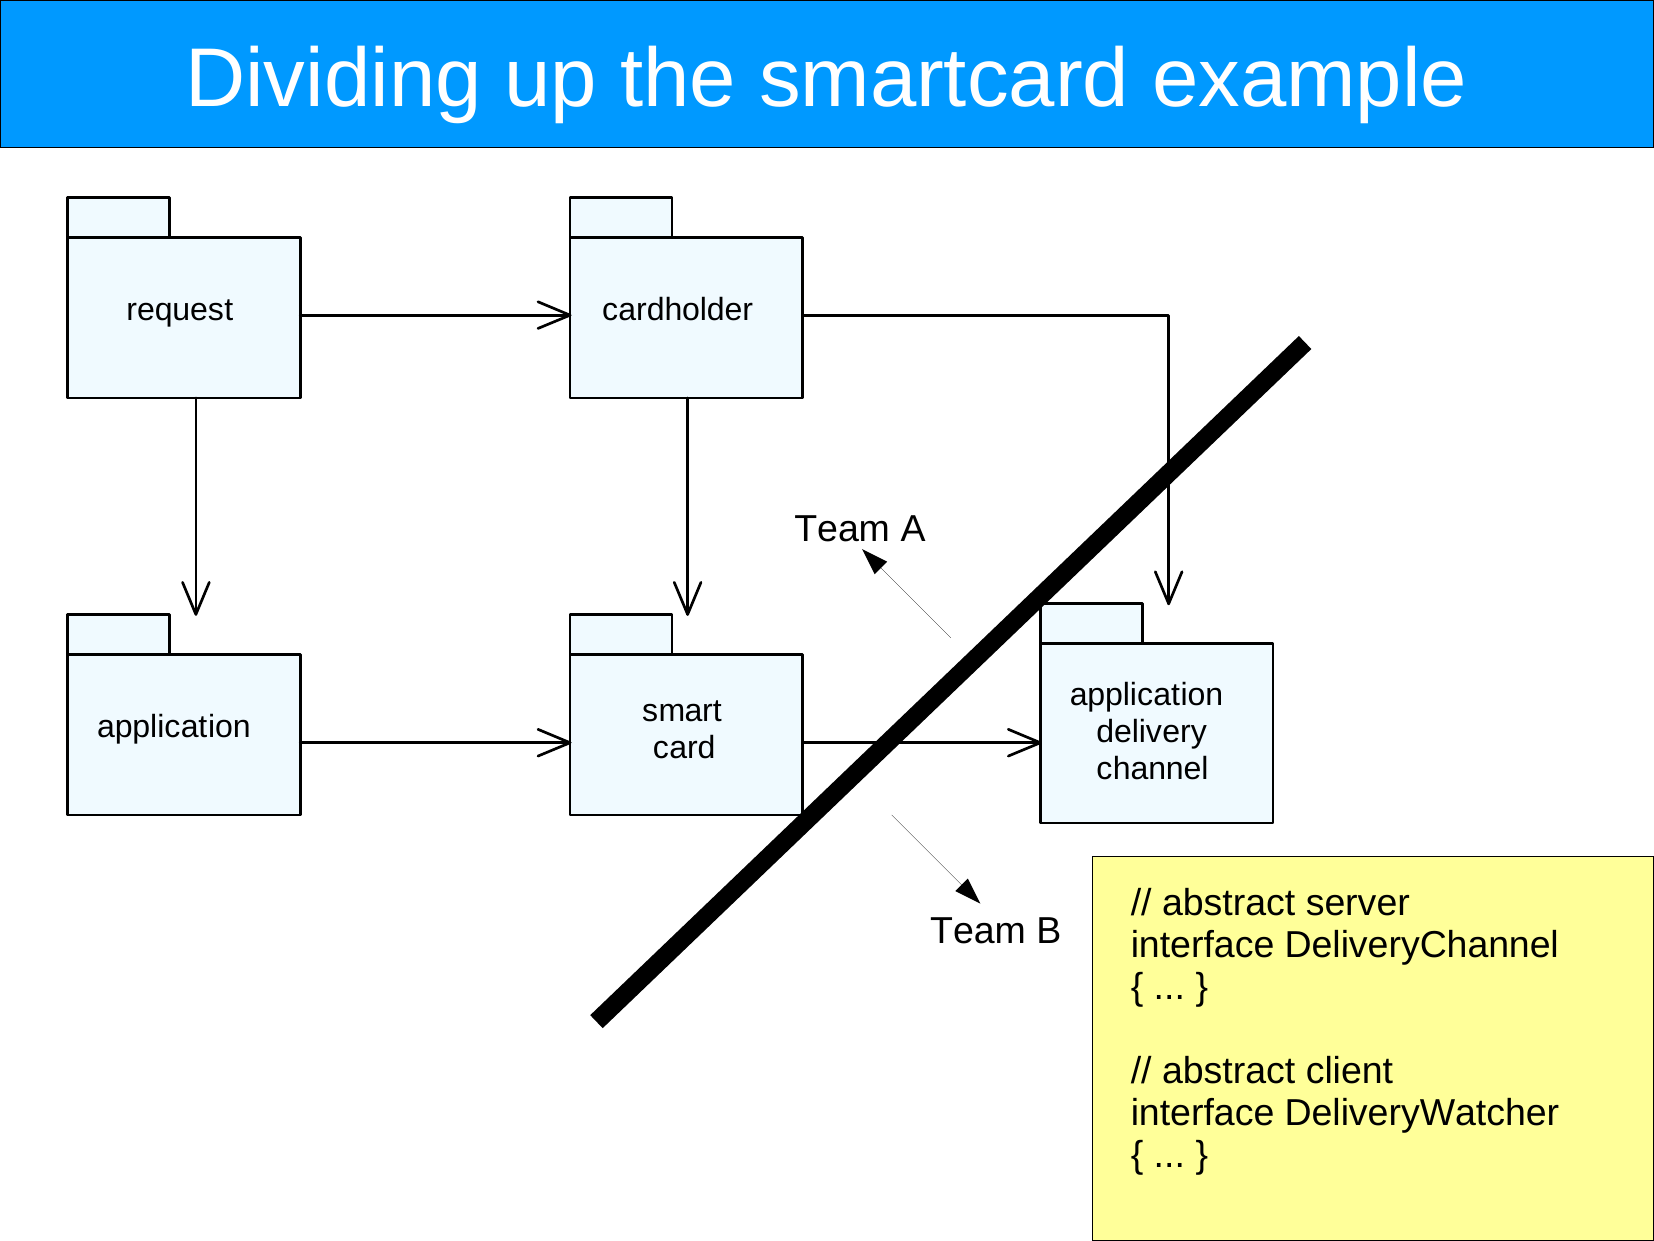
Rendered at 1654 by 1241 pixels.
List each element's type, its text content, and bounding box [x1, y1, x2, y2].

text_box [1092, 856, 1654, 1241]
picture [815, 384, 1276, 826]
title Dividing up the smartcard example [82, 13, 1571, 142]
picture [64, 194, 1276, 826]
text_box // abstract server interface DeliveryChannel { ... } // abstract client interface DeliveryWatcher { ... } [1116, 874, 1589, 1184]
text_box Team B [915, 901, 1077, 959]
text_box Team A [779, 500, 941, 558]
